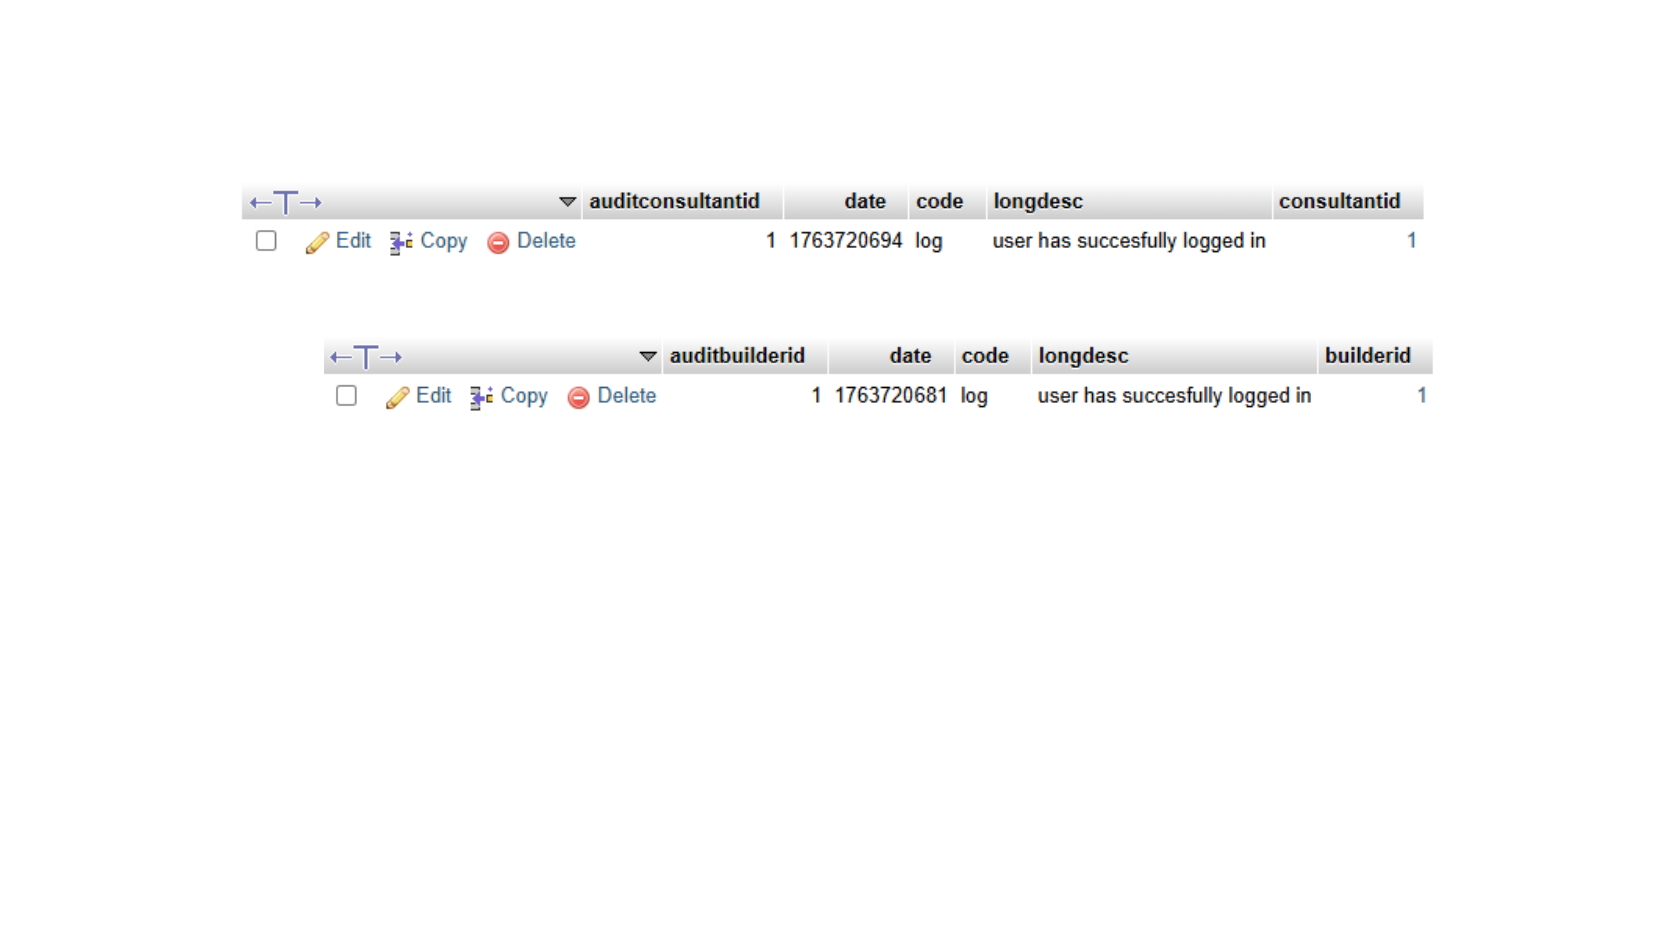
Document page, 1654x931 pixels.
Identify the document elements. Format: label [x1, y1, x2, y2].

picture [236, 177, 1427, 270]
picture [324, 325, 1444, 414]
